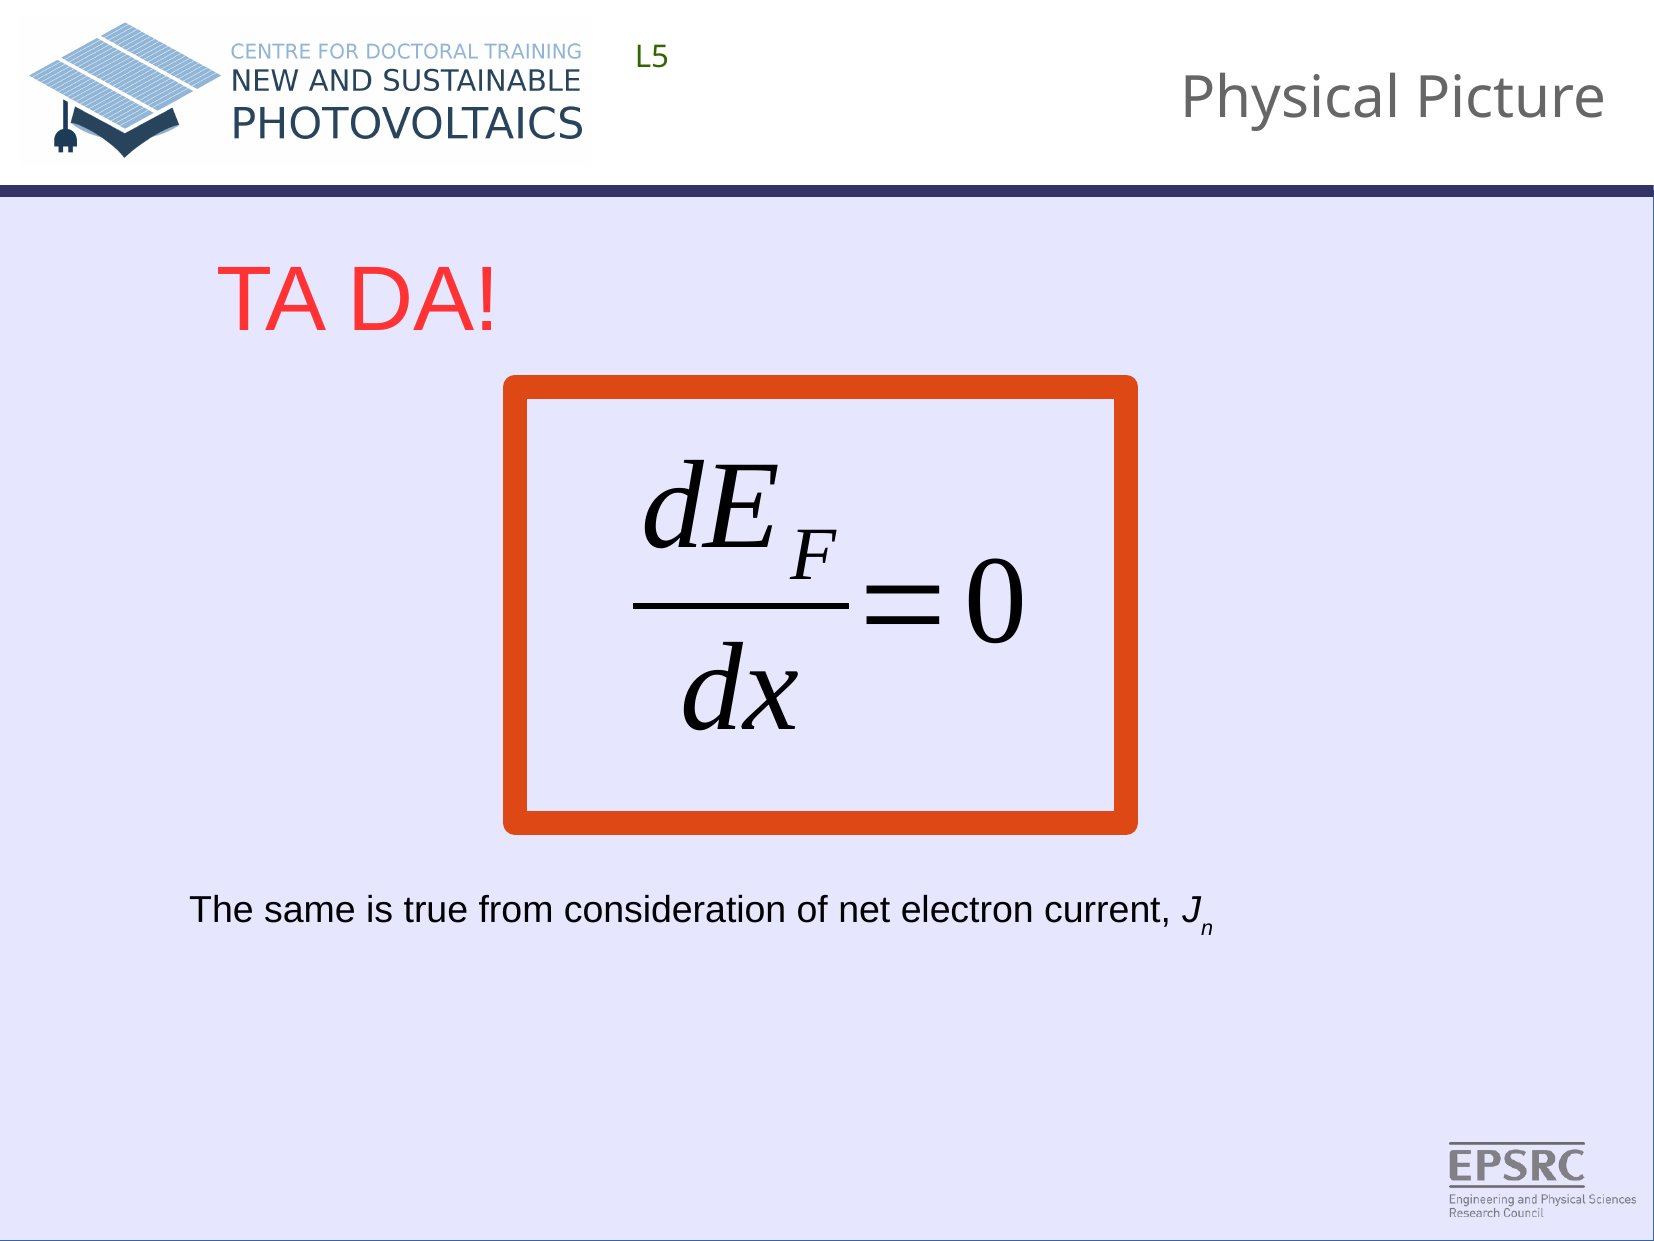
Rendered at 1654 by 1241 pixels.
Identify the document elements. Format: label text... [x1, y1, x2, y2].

text_box The same is true from consideration of net electron current, Jn [174, 881, 1228, 948]
text_box L5 [620, 29, 880, 80]
text_box TA DA! [201, 239, 515, 358]
text_box [0, 197, 1654, 1241]
picture [1449, 1142, 1636, 1217]
text_box Physical Picture [770, 51, 1622, 142]
picture [19, 17, 591, 166]
chart [593, 437, 1058, 759]
